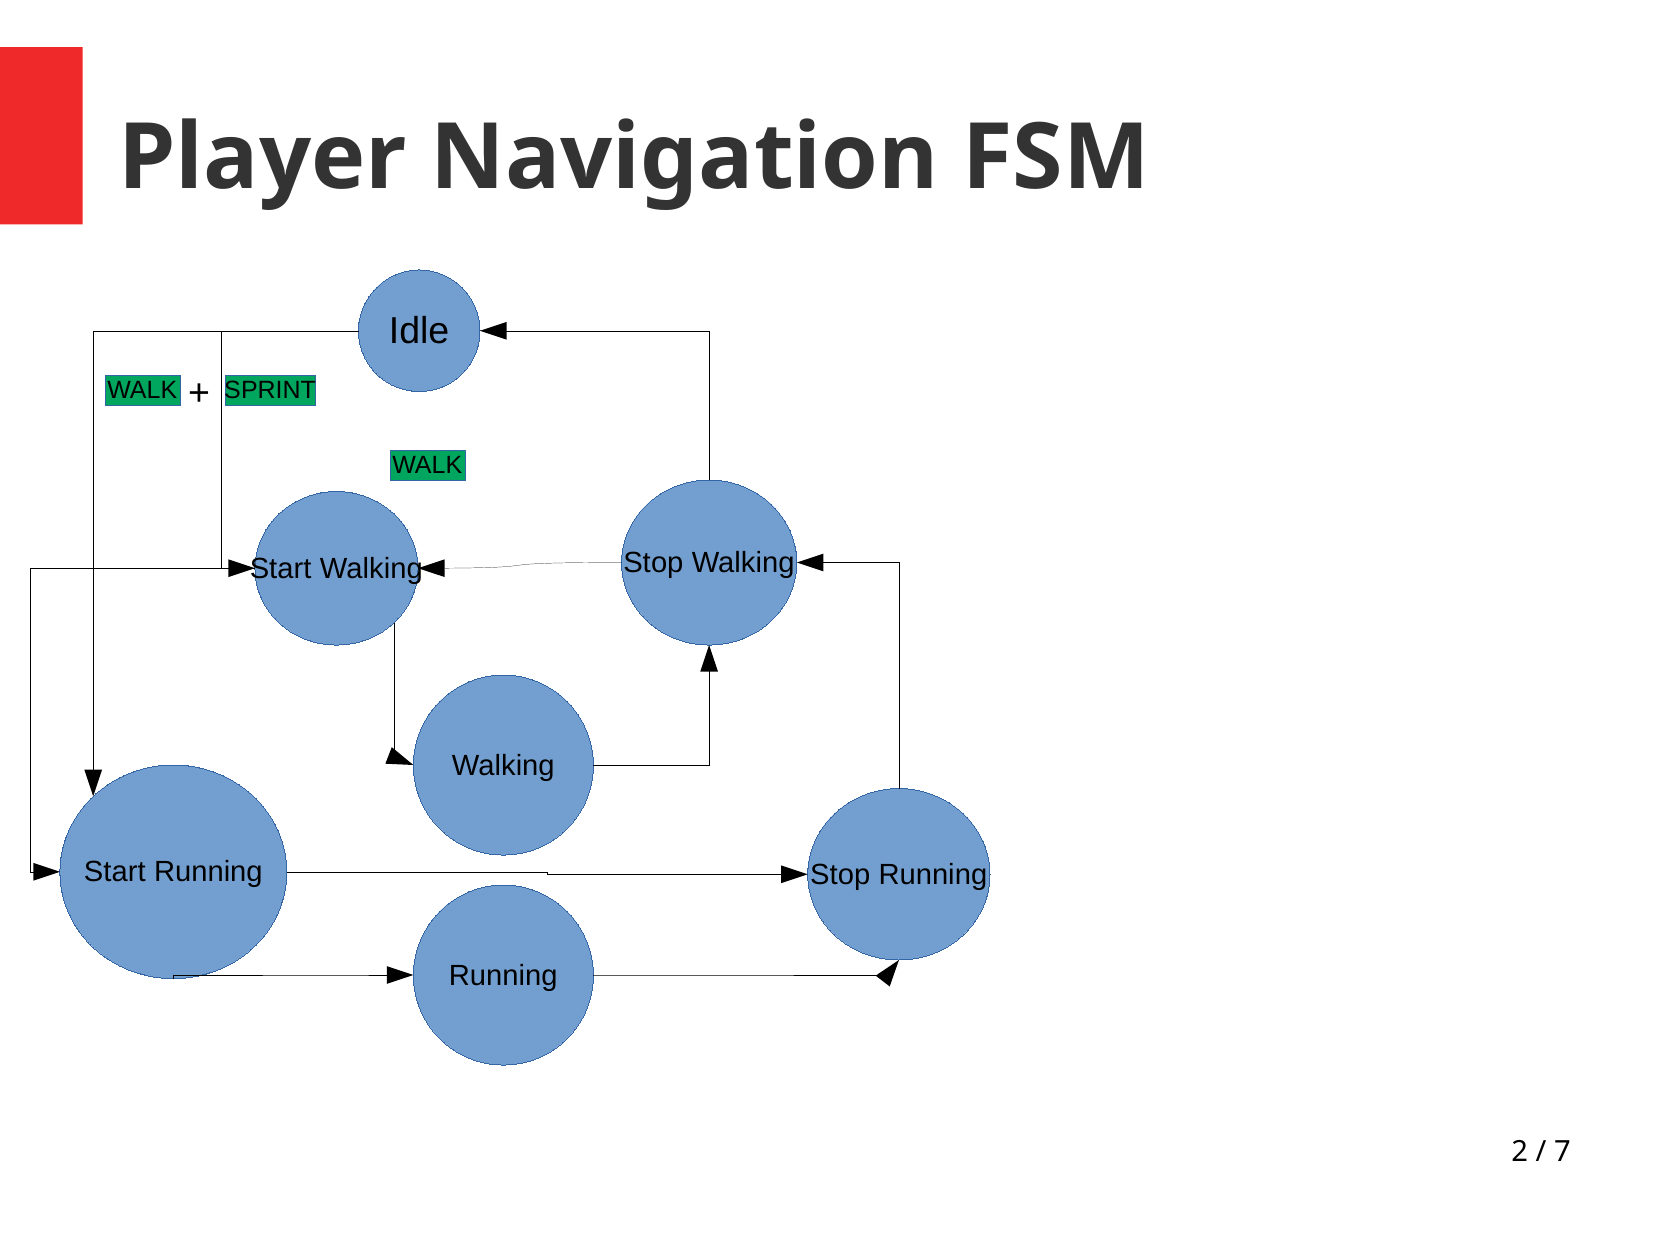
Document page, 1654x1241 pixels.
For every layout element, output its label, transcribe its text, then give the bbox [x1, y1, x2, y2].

text_box Stop Running [807, 788, 991, 960]
text_box Walking [413, 675, 594, 856]
text_box Running [413, 885, 594, 1066]
text_box Start Running [59, 765, 287, 979]
text_box Start Walking [255, 491, 418, 646]
text_box SPRINT [226, 375, 316, 406]
text_box + [173, 363, 226, 421]
text_box WALK [390, 450, 466, 481]
title Player Navigation FSM [118, 49, 1571, 257]
text_box Idle [358, 269, 480, 392]
text_box WALK [105, 375, 173, 406]
text_box Stop Walking [621, 480, 797, 646]
